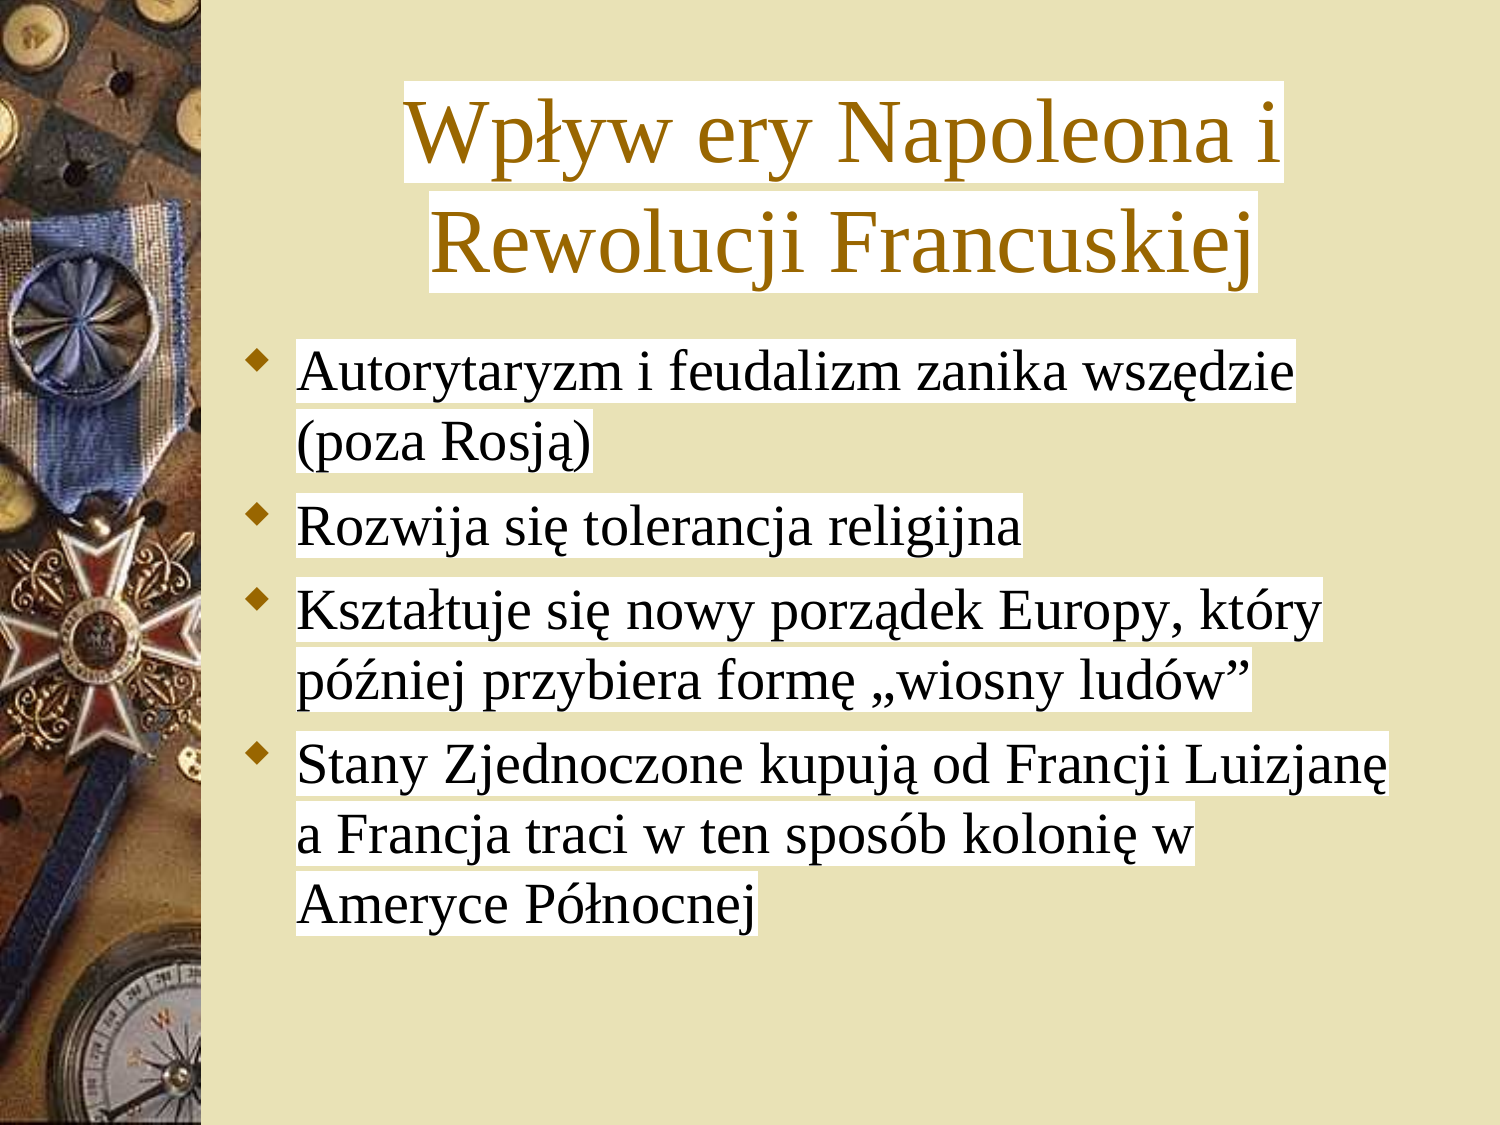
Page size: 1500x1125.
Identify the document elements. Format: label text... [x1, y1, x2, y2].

list Autorytaryzm i feudalizm zanika wszędzie (poza Rosją) Rozwija się tolerancja religijna Kształtuje się nowy porządek Europy, który później przybiera formę „wiosny ludów” Stany Zjednoczone kupują od Francji Luizjanę a Francja traci w ten sposób kolonię w Ameryce Północnej [225, 324, 1430, 1088]
title Wpływ ery Napoleona i Rewolucji Francuskiej [224, 87, 1463, 275]
picture [0, 0, 201, 1125]
